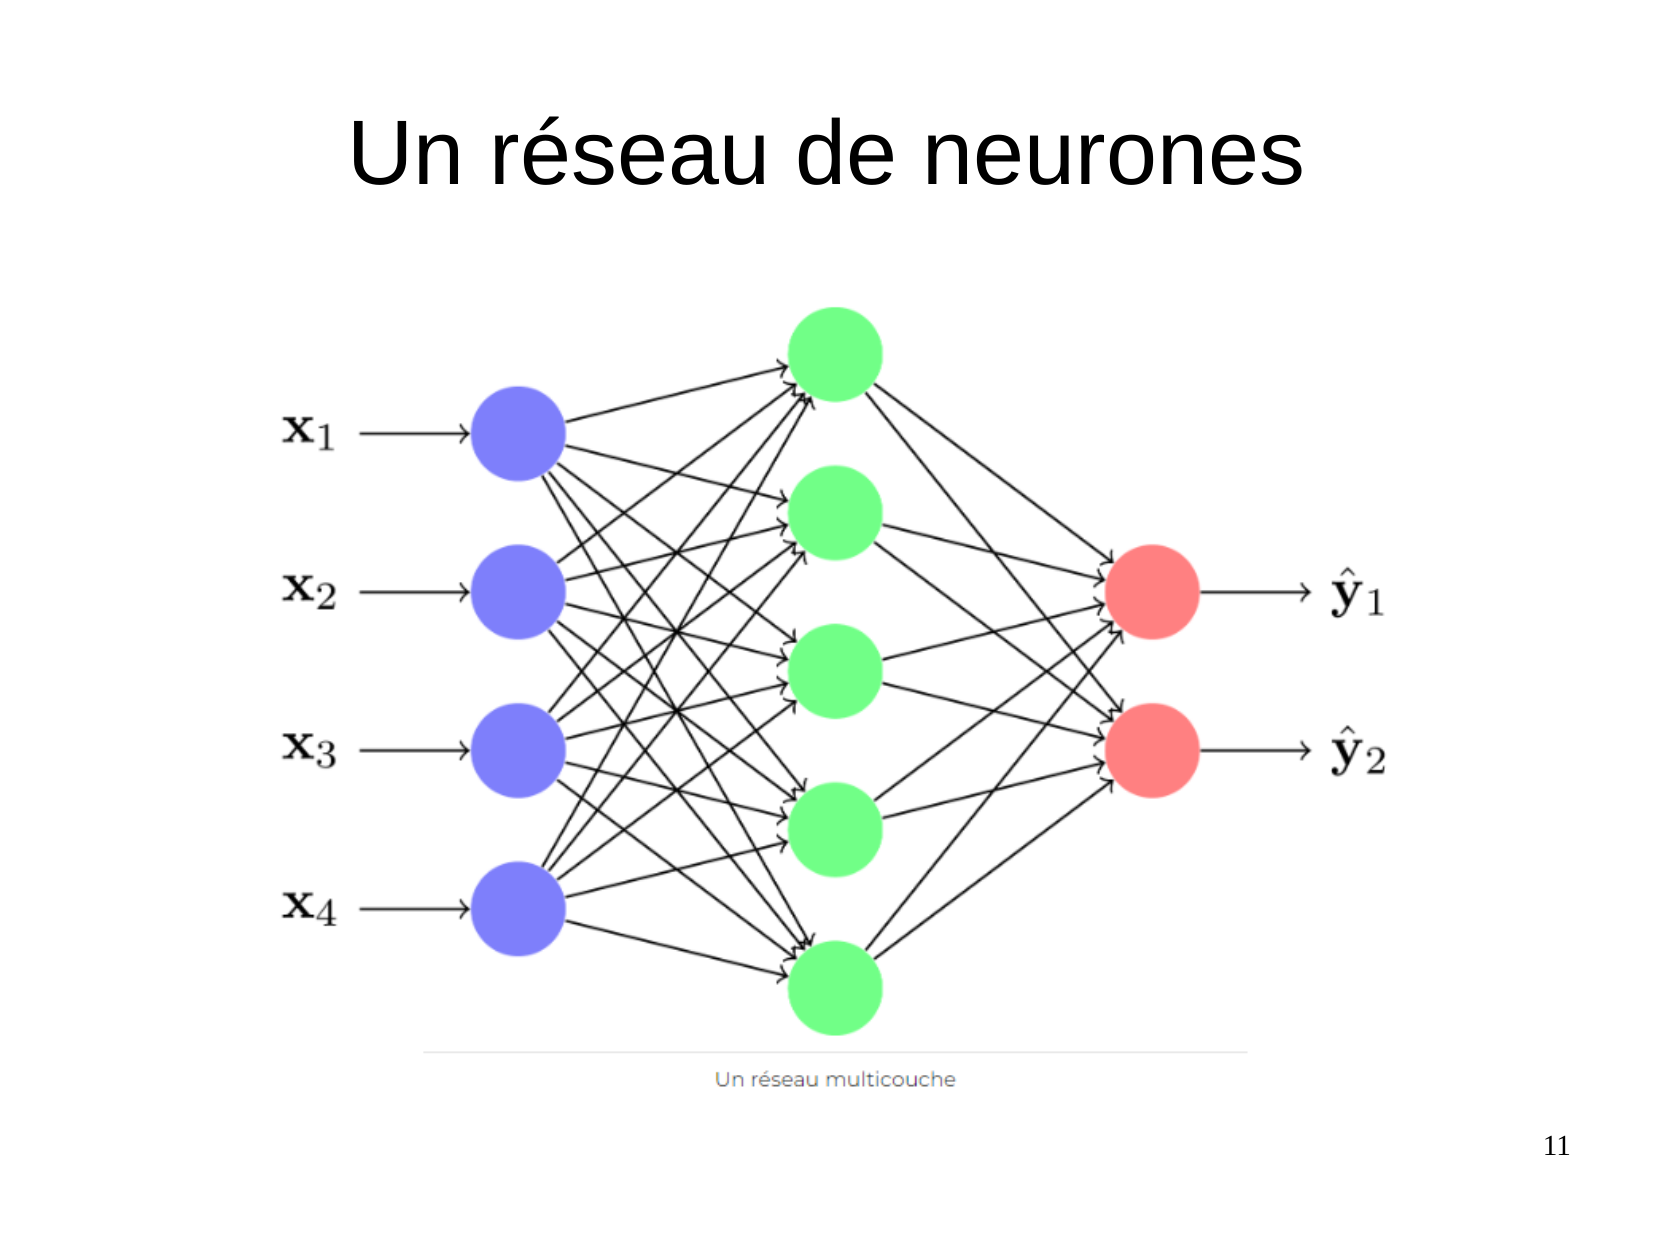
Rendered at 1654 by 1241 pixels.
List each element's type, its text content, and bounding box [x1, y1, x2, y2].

picture [220, 290, 1434, 1109]
title Un réseau de neurones [82, 49, 1571, 257]
